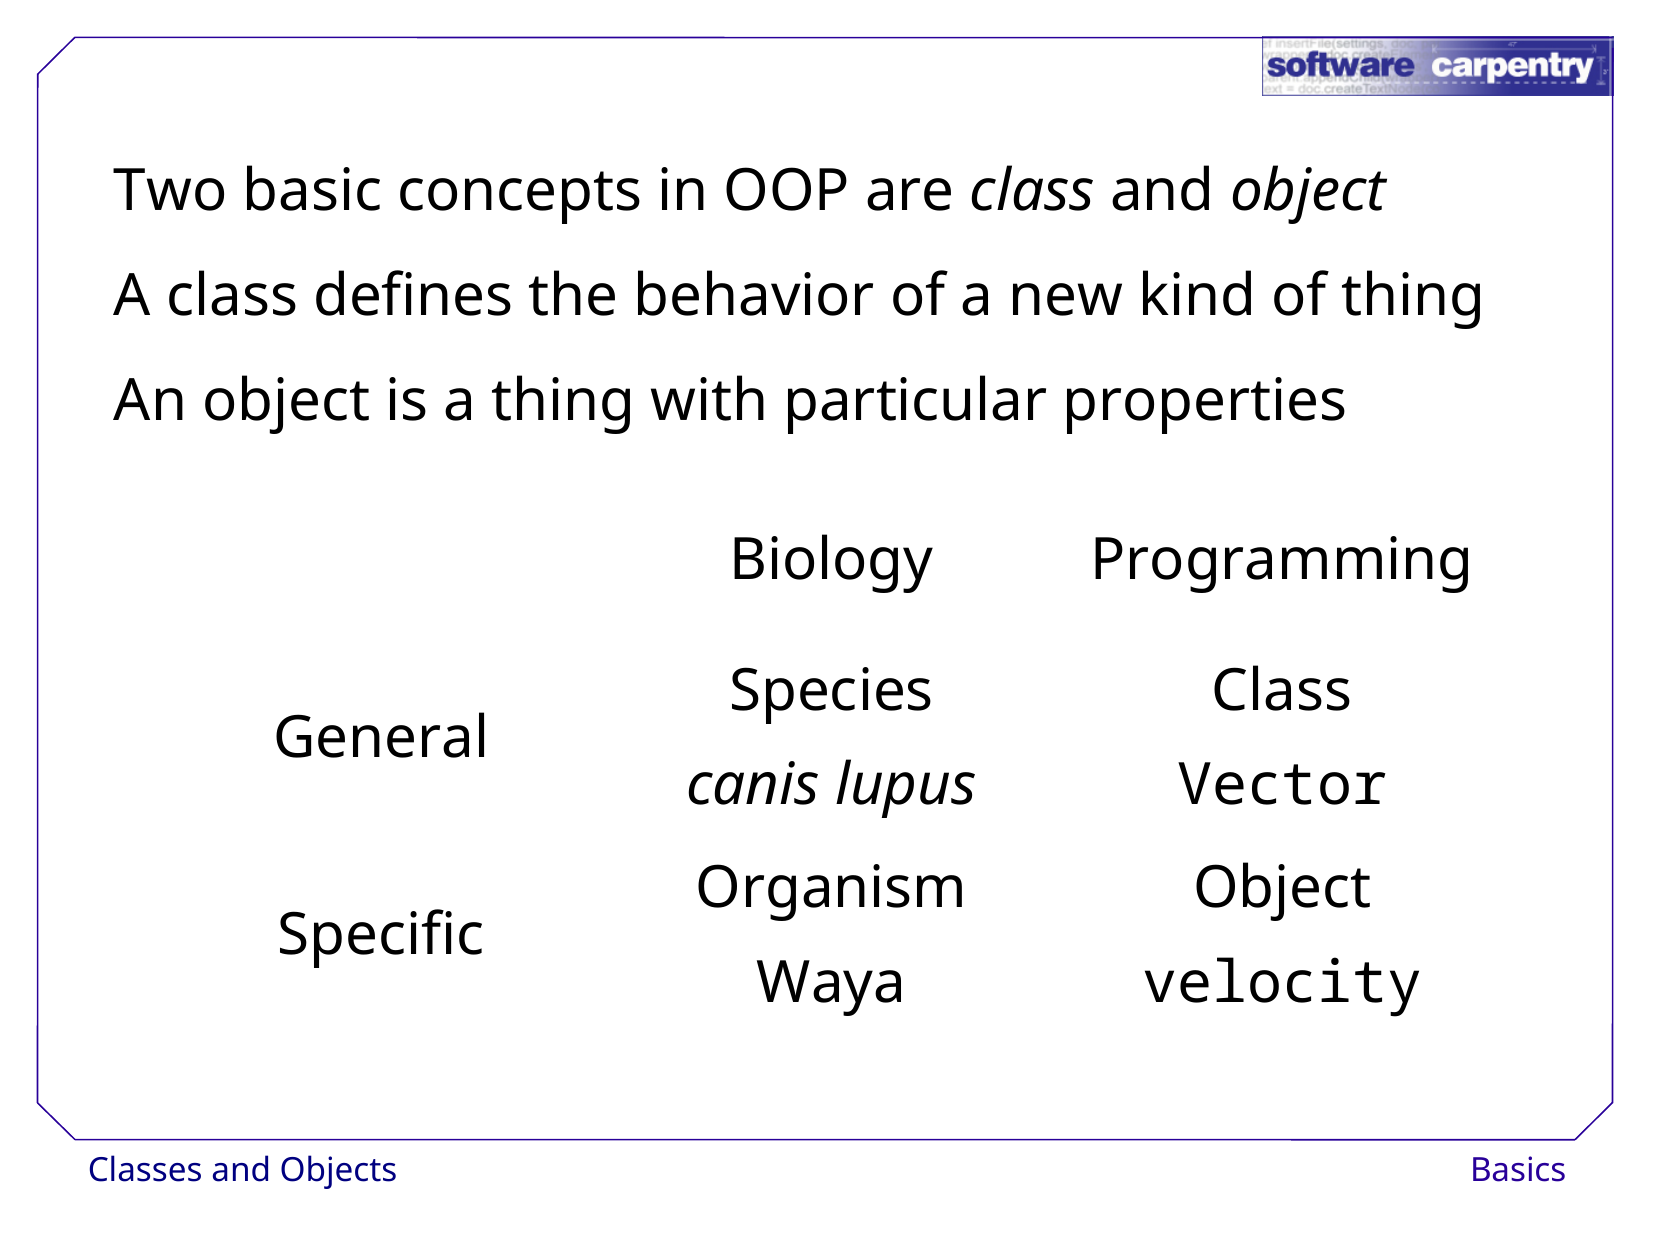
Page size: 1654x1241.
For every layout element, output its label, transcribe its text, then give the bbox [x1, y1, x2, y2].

text_box Two basic concepts in OOP are class and object A class defines the behavior of a new kind of thing An object is a thing with particular properties [99, 109, 1517, 440]
table_cell Class Vector [1057, 639, 1507, 837]
picture [1262, 36, 1614, 96]
table_cell Specific [156, 837, 606, 1034]
table_cell Species canis lupus [606, 639, 1057, 837]
table_cell Object velocity [1057, 837, 1507, 1034]
table_header Biology [606, 481, 1057, 639]
table_header [156, 481, 606, 639]
table_cell Organism Waya [606, 837, 1057, 1034]
table_cell General [156, 639, 606, 837]
table_header Programming [1057, 481, 1507, 639]
